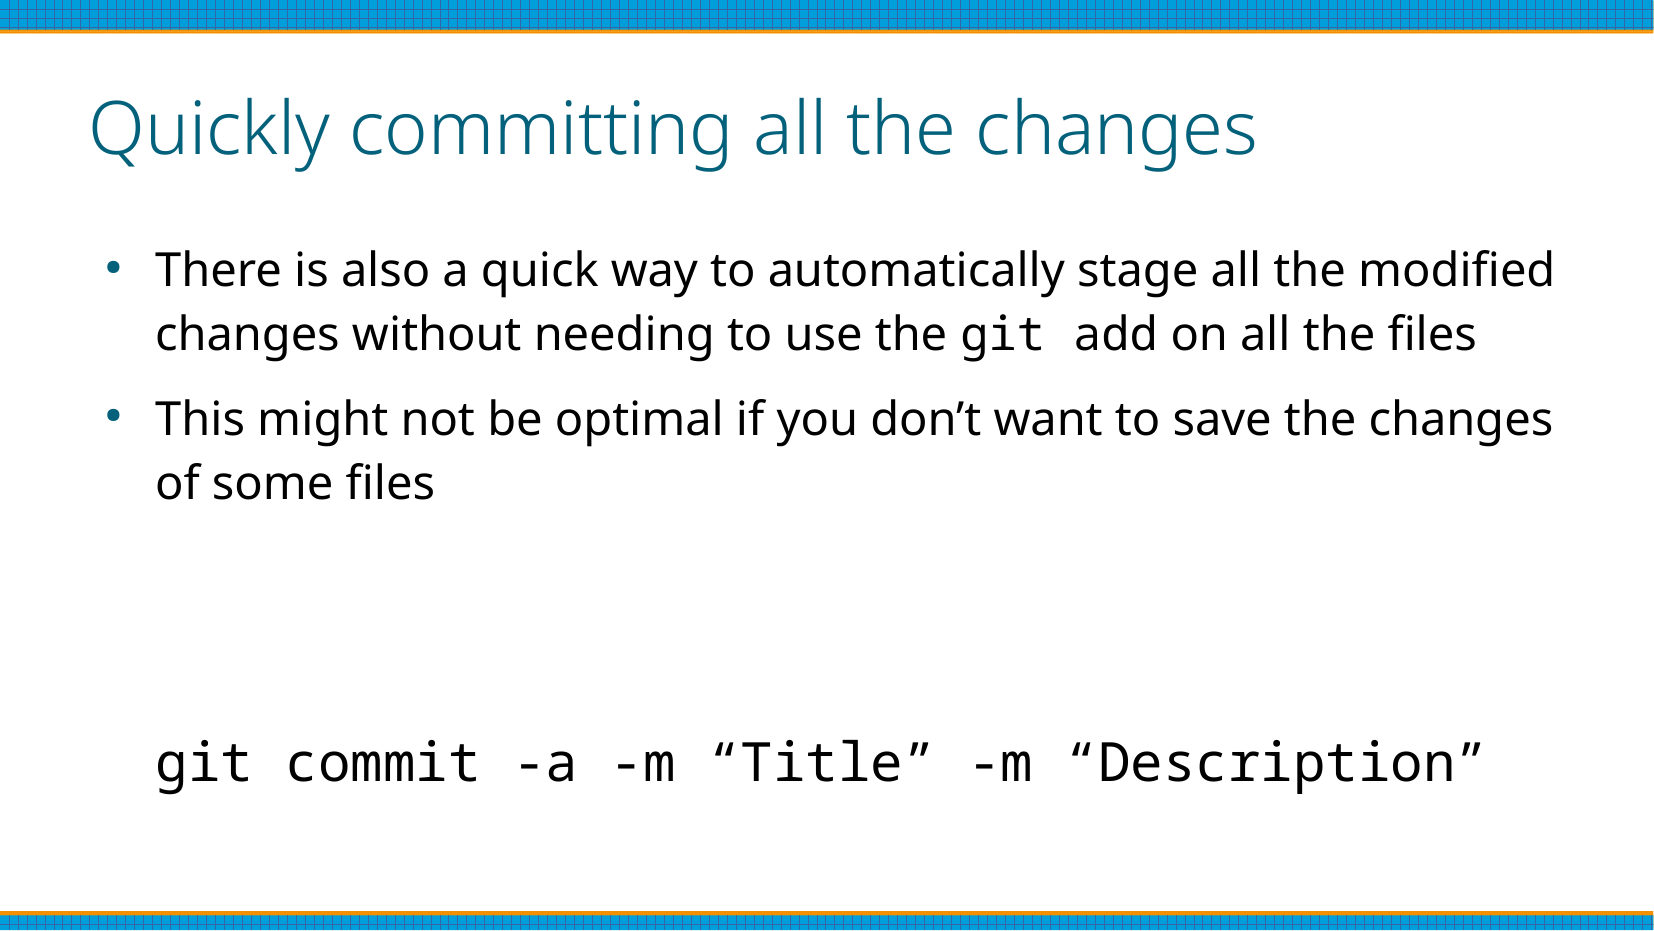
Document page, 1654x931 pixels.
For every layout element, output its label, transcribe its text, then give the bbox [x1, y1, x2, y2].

list There is also a quick way to automatically stage all the modified changes without needing to use the git add on all the files This might not be optimal if you don’t want to save the changes of some files [88, 236, 1565, 563]
text_box git commit -a -m “Title” -m “Description” [150, 712, 1538, 809]
title Quickly committing all the changes [88, 44, 1565, 207]
